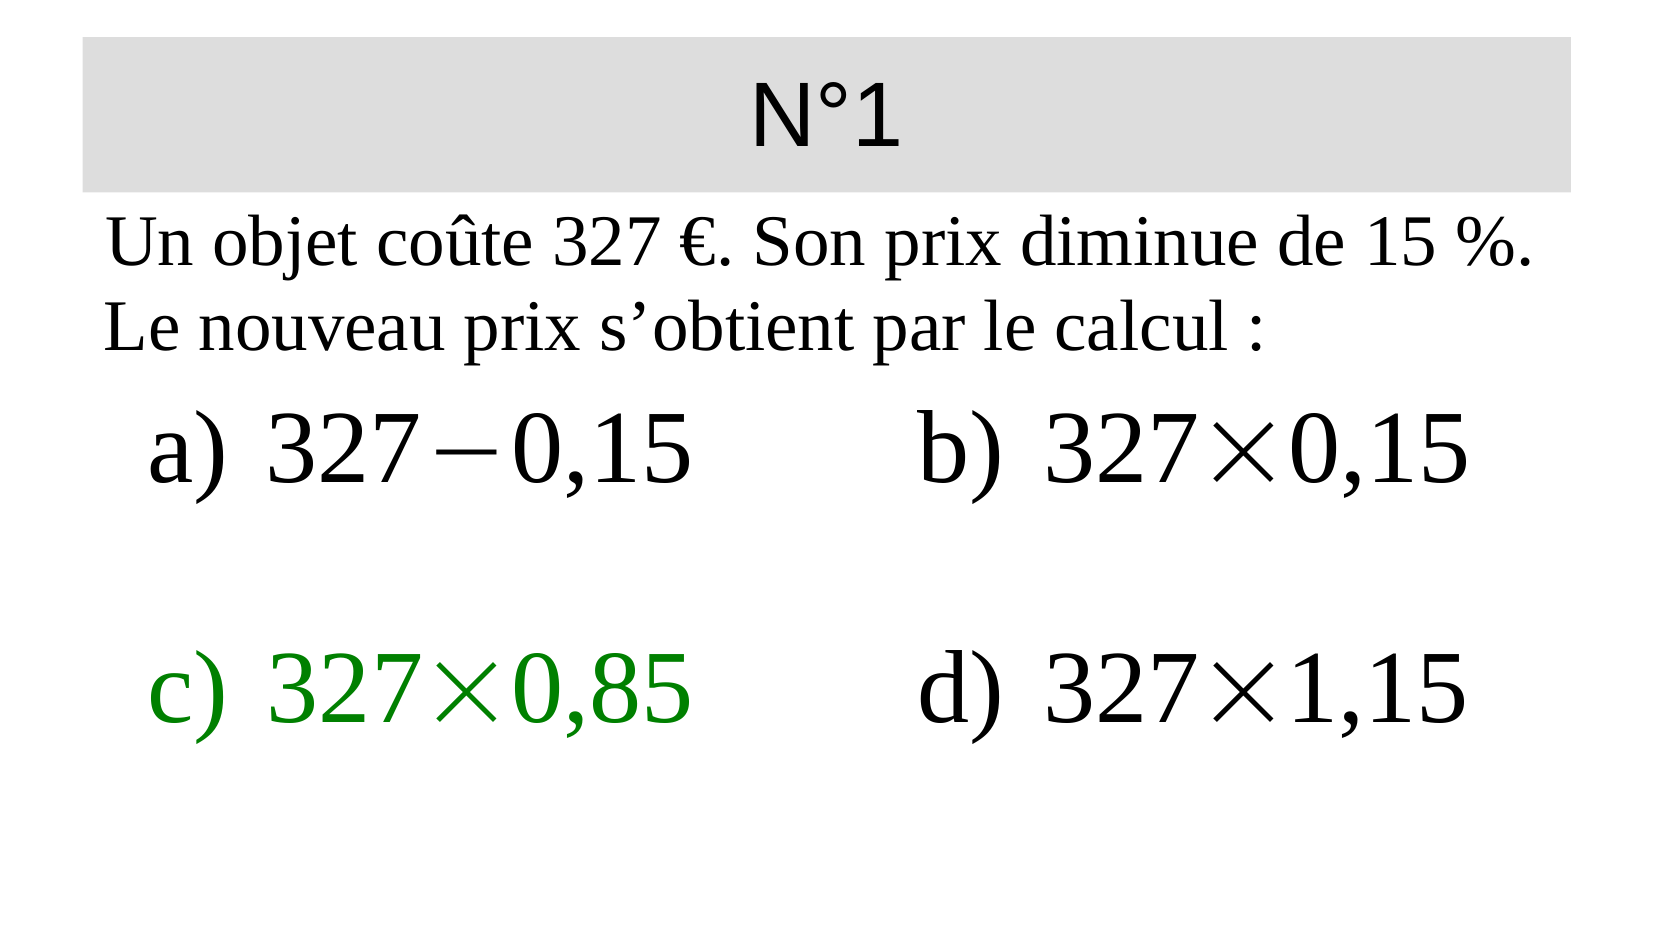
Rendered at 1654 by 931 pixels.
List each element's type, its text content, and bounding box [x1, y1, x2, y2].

title N°1 [82, 37, 1571, 193]
chart [96, 201, 1548, 367]
chart [139, 389, 1477, 746]
